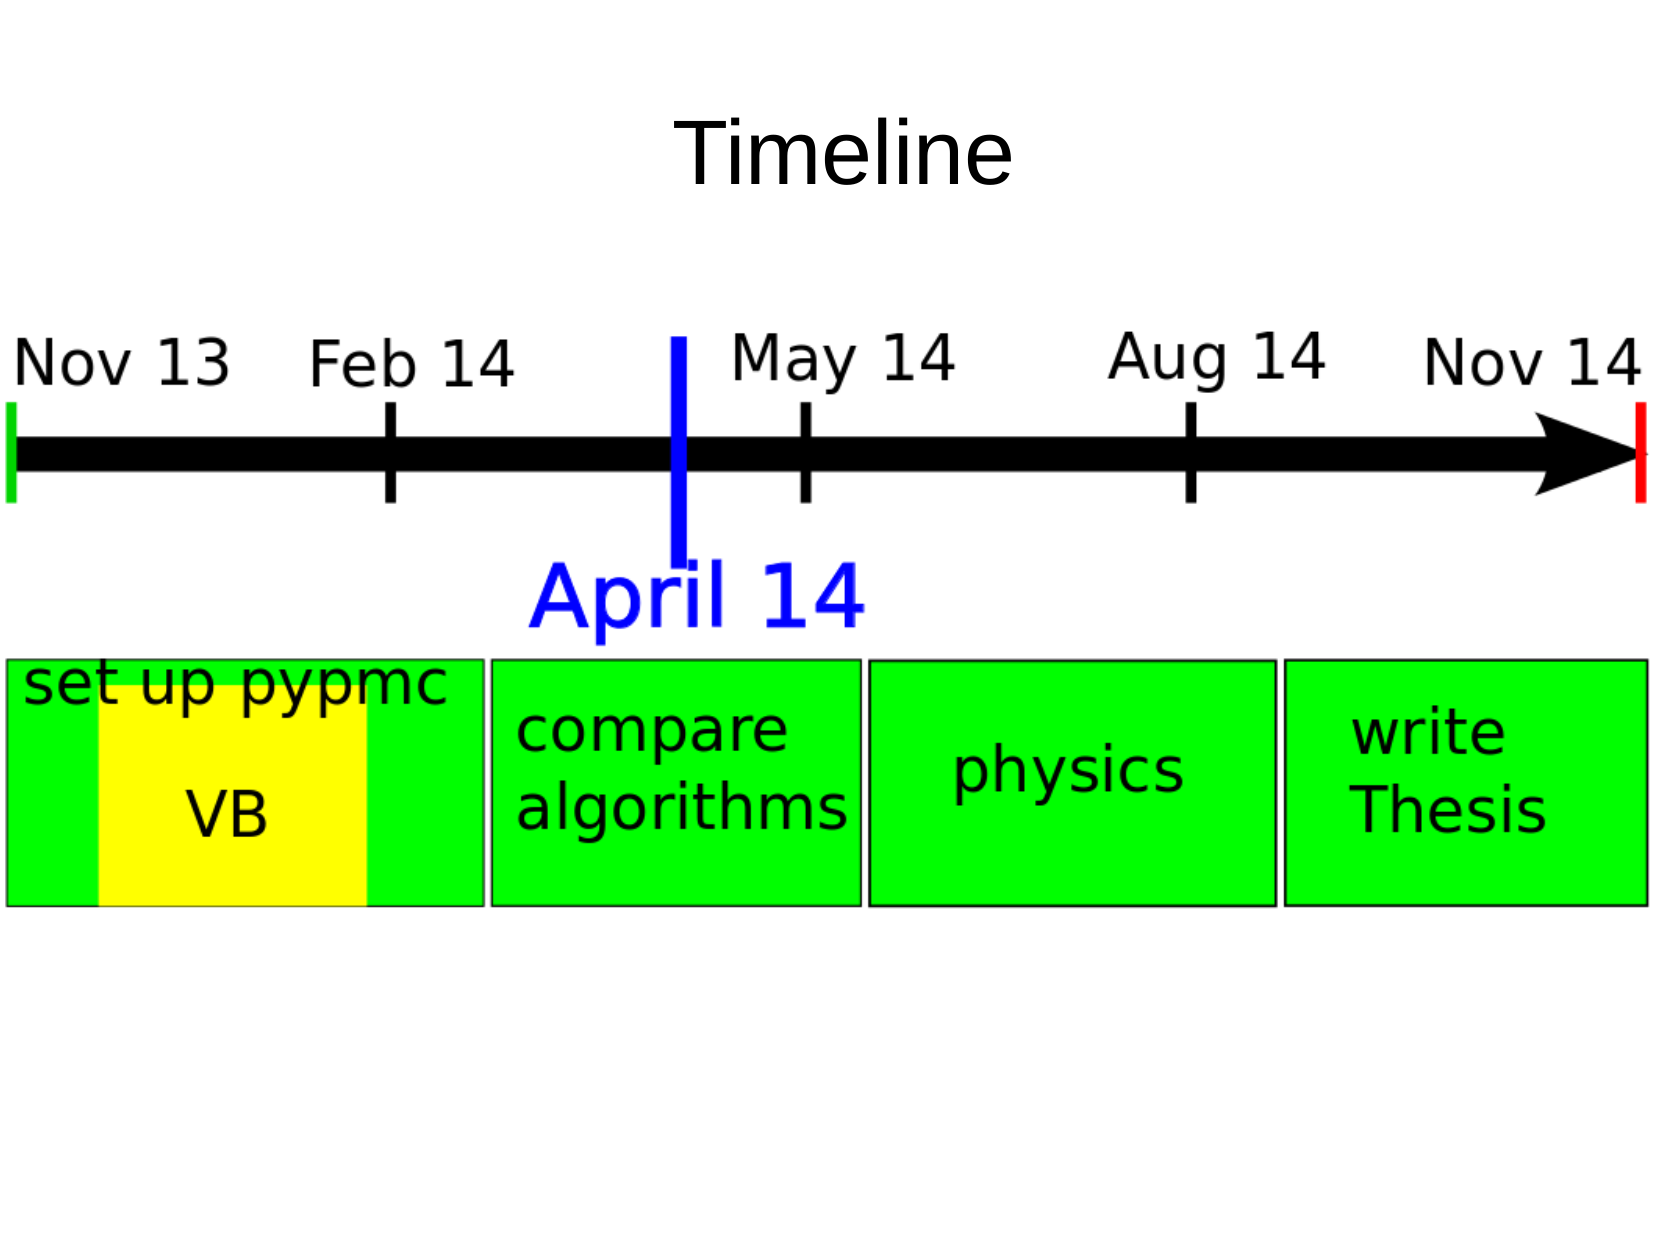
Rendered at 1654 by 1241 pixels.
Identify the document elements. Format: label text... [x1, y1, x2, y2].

picture [4, 321, 1650, 925]
title Timeline [82, 49, 1571, 257]
